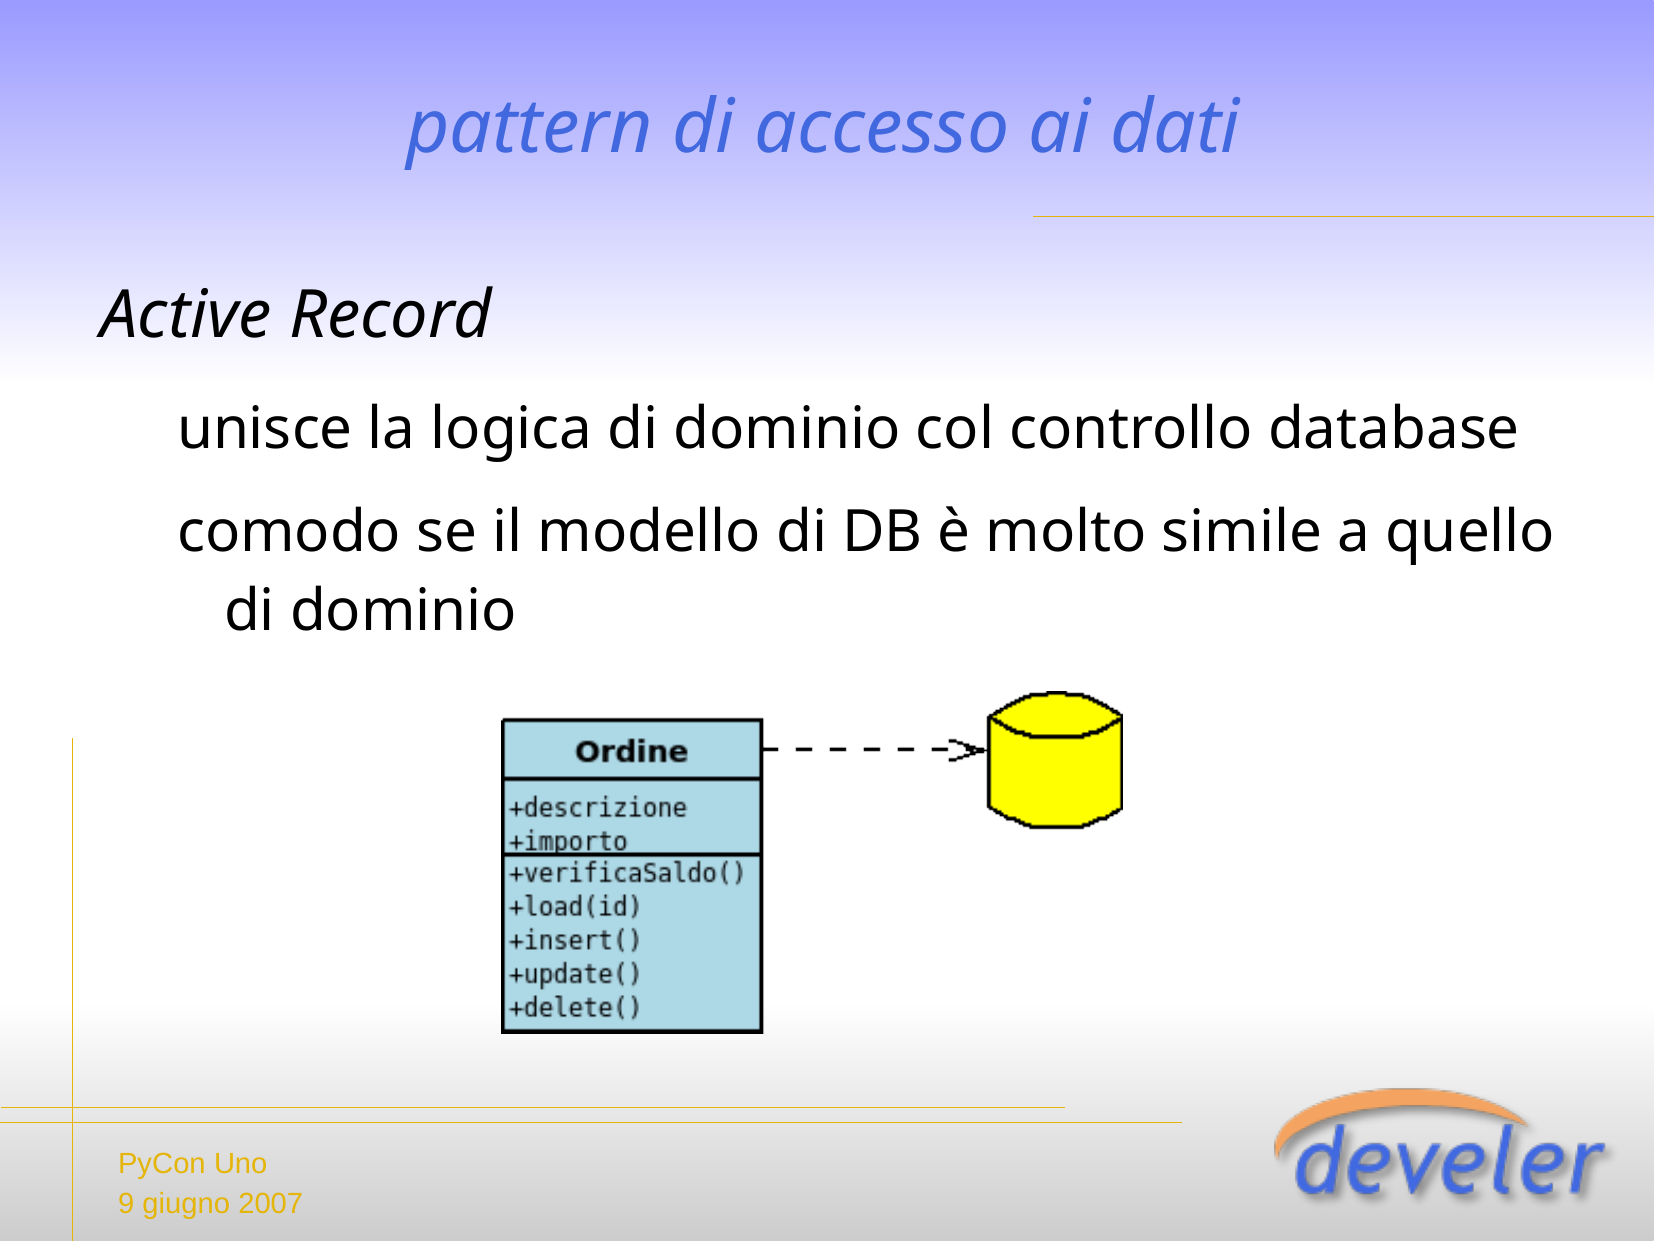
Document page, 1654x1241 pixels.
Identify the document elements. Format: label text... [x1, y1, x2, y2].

list Active Record unisce la logica di dominio col controllo database comodo se il modello di DB è molto simile a quello di dominio [82, 265, 1571, 1093]
title pattern di accesso ai dati [82, 29, 1565, 217]
picture [1269, 1083, 1622, 1211]
picture [501, 691, 1123, 1034]
